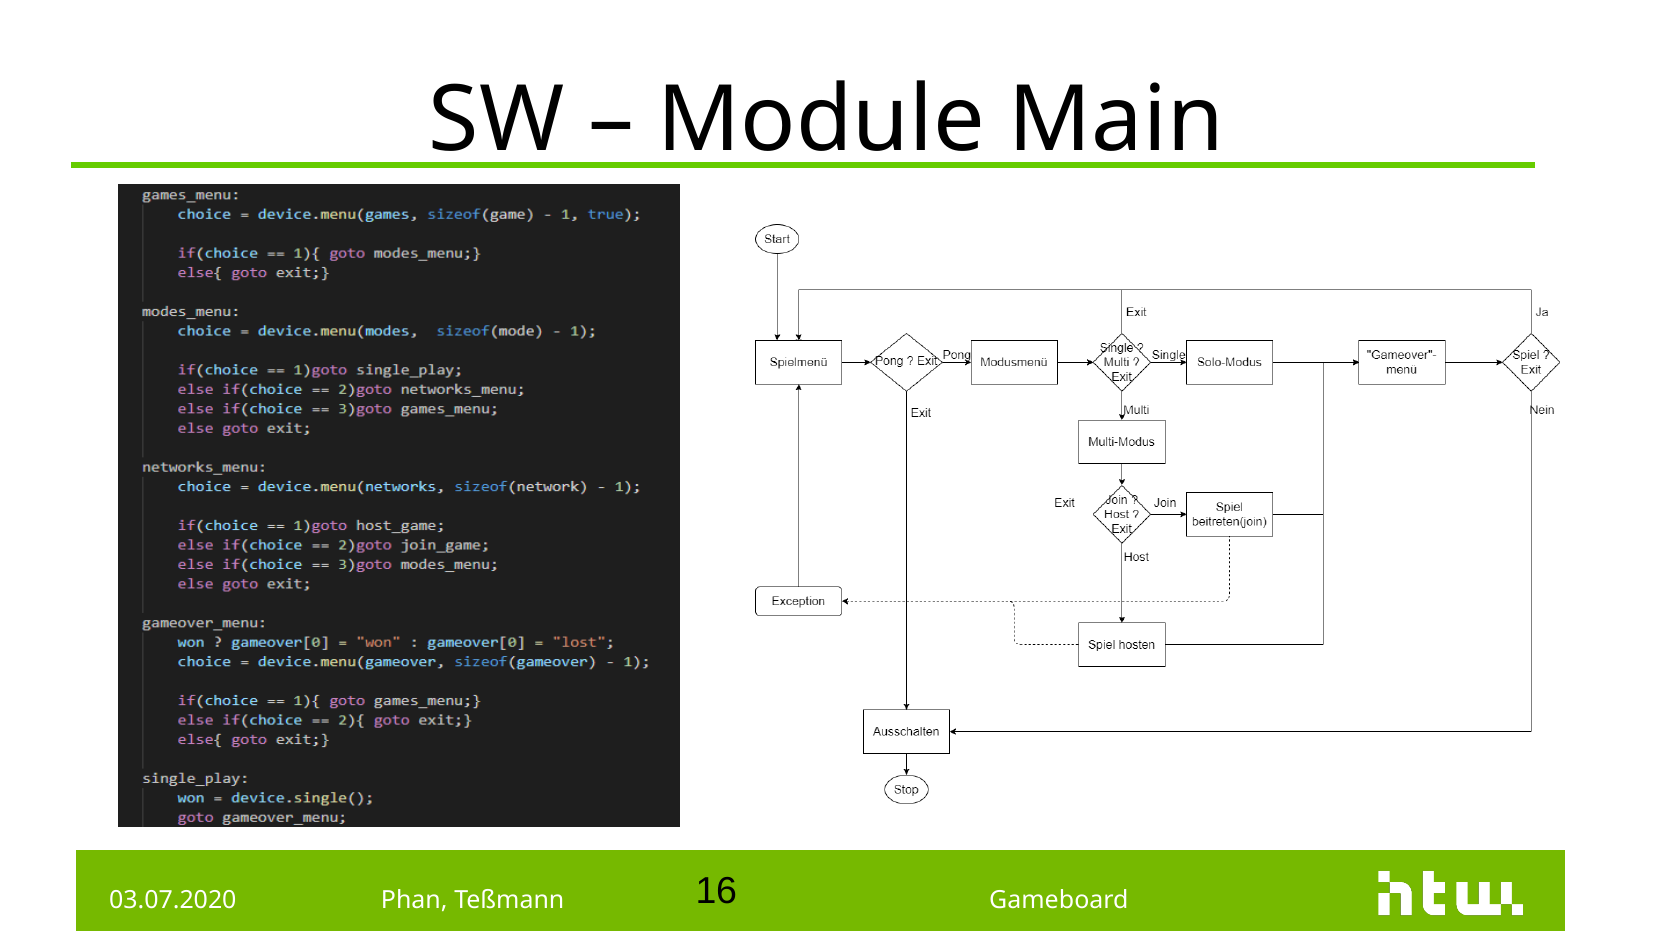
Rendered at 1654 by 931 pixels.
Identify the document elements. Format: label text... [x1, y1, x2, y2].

picture [0, 0, 1654, 931]
title SW – Module Main [82, 37, 1571, 193]
text_box <number> [680, 862, 899, 920]
